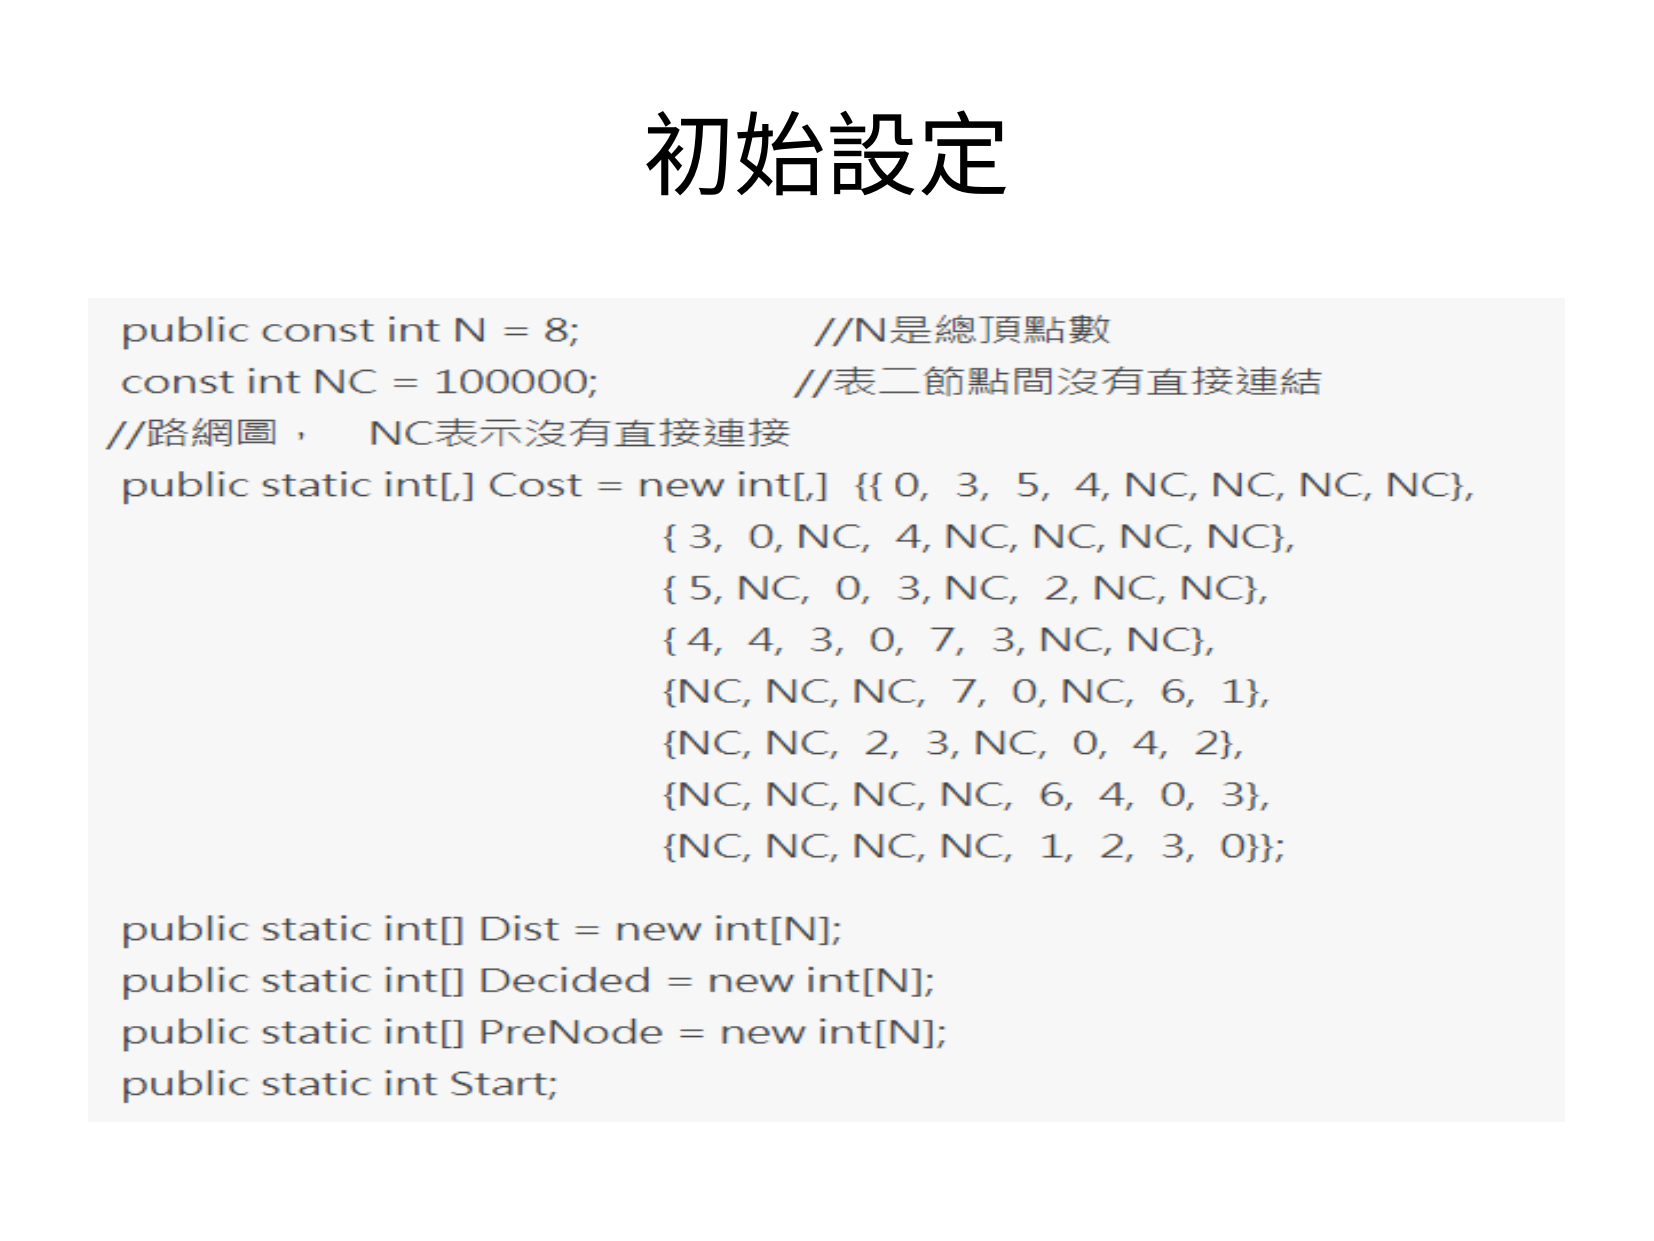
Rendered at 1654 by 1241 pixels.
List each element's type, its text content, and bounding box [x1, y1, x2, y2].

picture [88, 298, 1565, 1123]
title 初始設定 [82, 49, 1571, 257]
